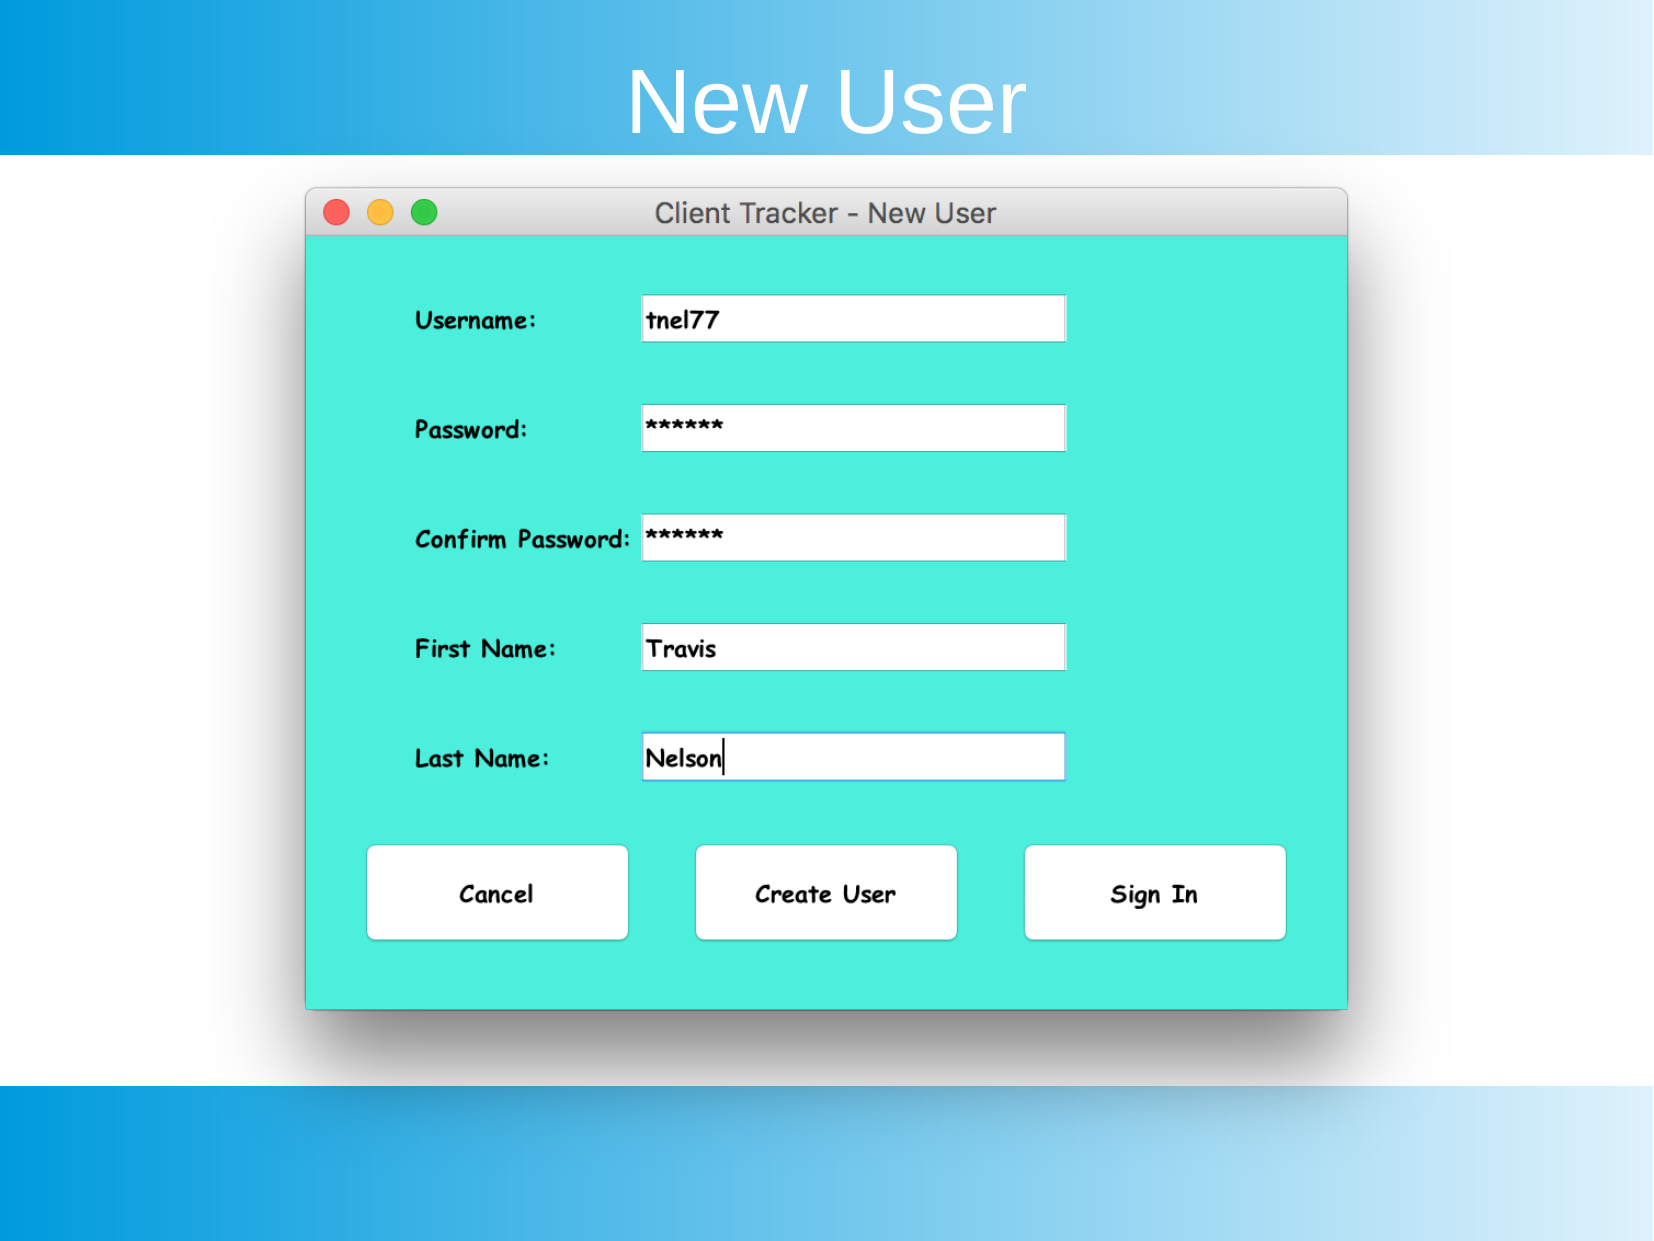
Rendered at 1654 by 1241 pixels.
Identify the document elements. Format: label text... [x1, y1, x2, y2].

picture [183, 118, 1470, 1186]
title New User [82, 49, 1571, 155]
